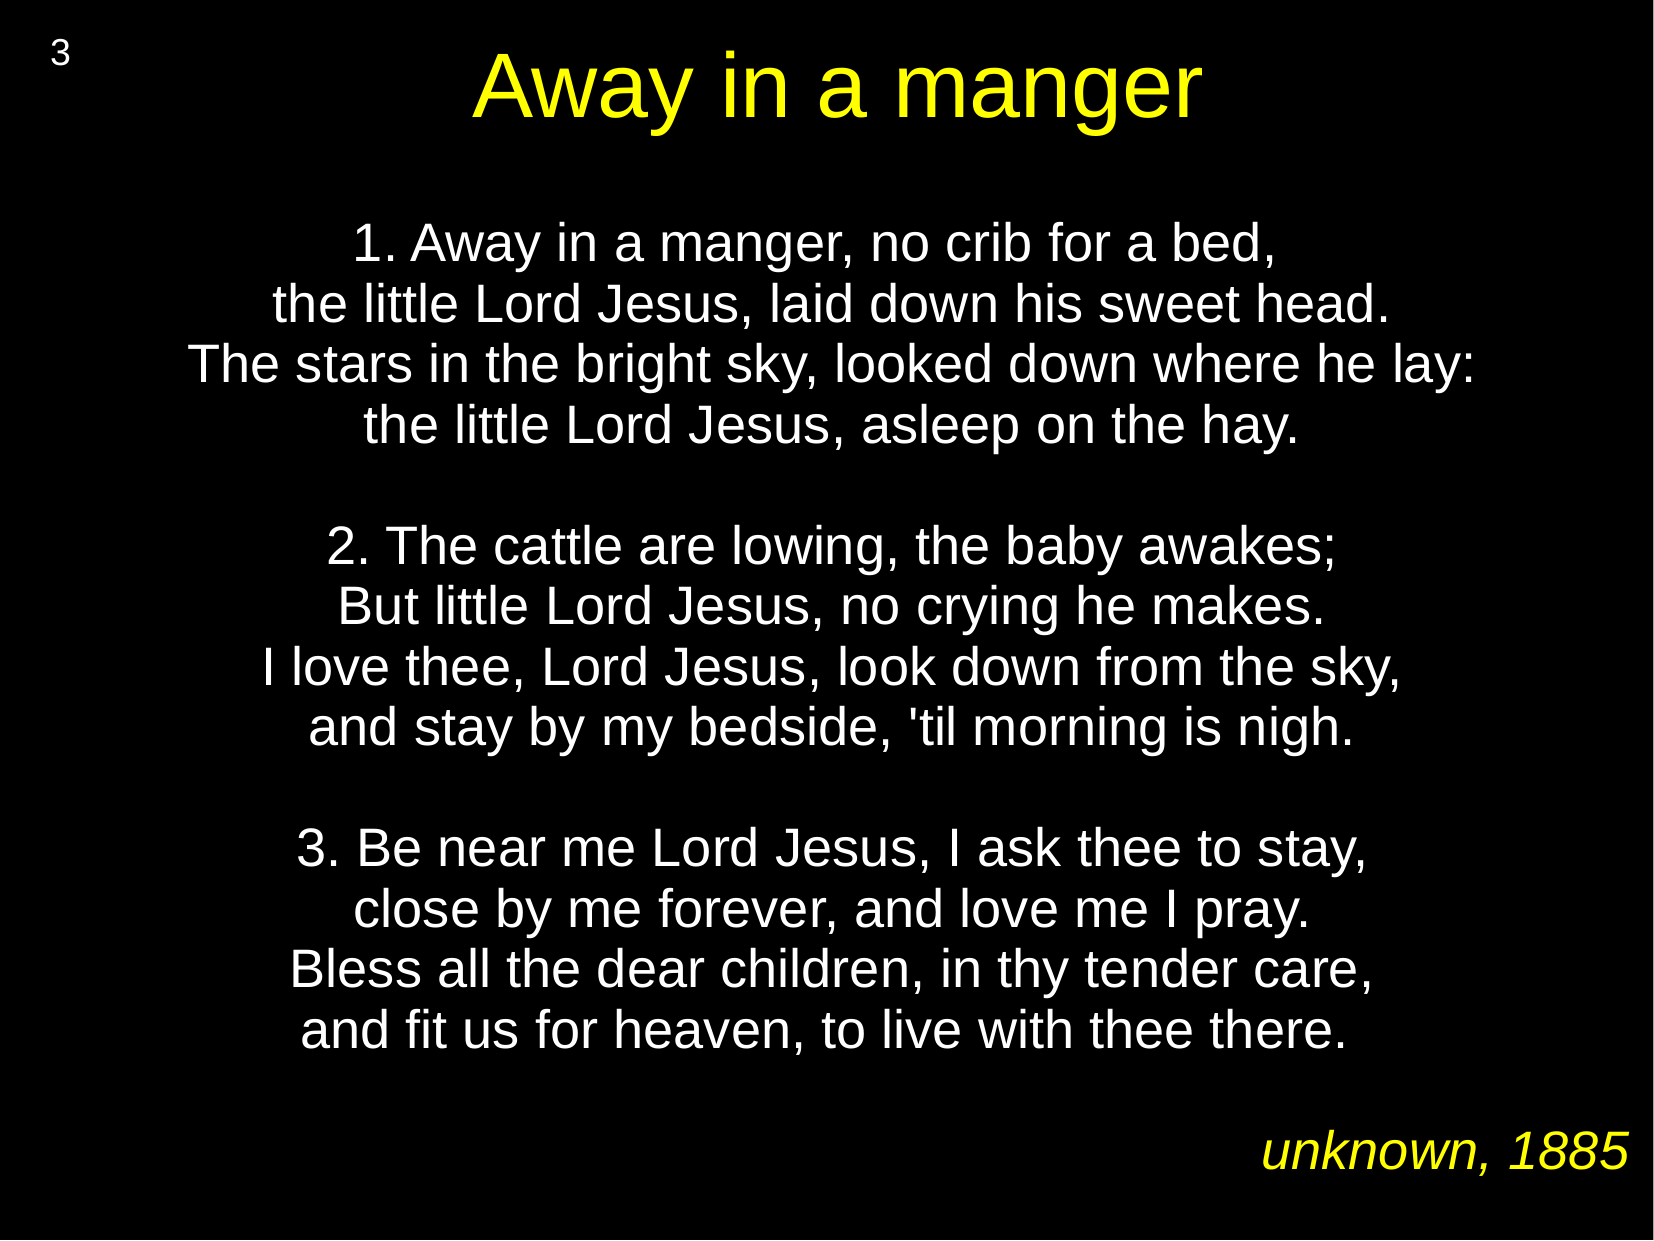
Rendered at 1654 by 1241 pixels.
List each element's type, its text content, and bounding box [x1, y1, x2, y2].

list 1. Away in a manger, no crib for a bed, the little Lord Jesus, laid down his sweet head. The stars in the bright sky, looked down where he lay: the little Lord Jesus, asleep on the hay. 2. The cattle are lowing, the baby awakes; But little Lord Jesus, no crying he makes. I love thee, Lord Jesus, look down from the sky, and stay by my bedside, 'til morning is nigh. 3. Be near me Lord Jesus, I ask thee to stay, close by me forever, and love me I pray. Bless all the dear children, in thy tender care, and fit us for heaven, to live with thee there. unknown, 1885 [35, 177, 1630, 1217]
title Away in a manger [94, 5, 1583, 166]
text_box 3 [35, 23, 130, 81]
